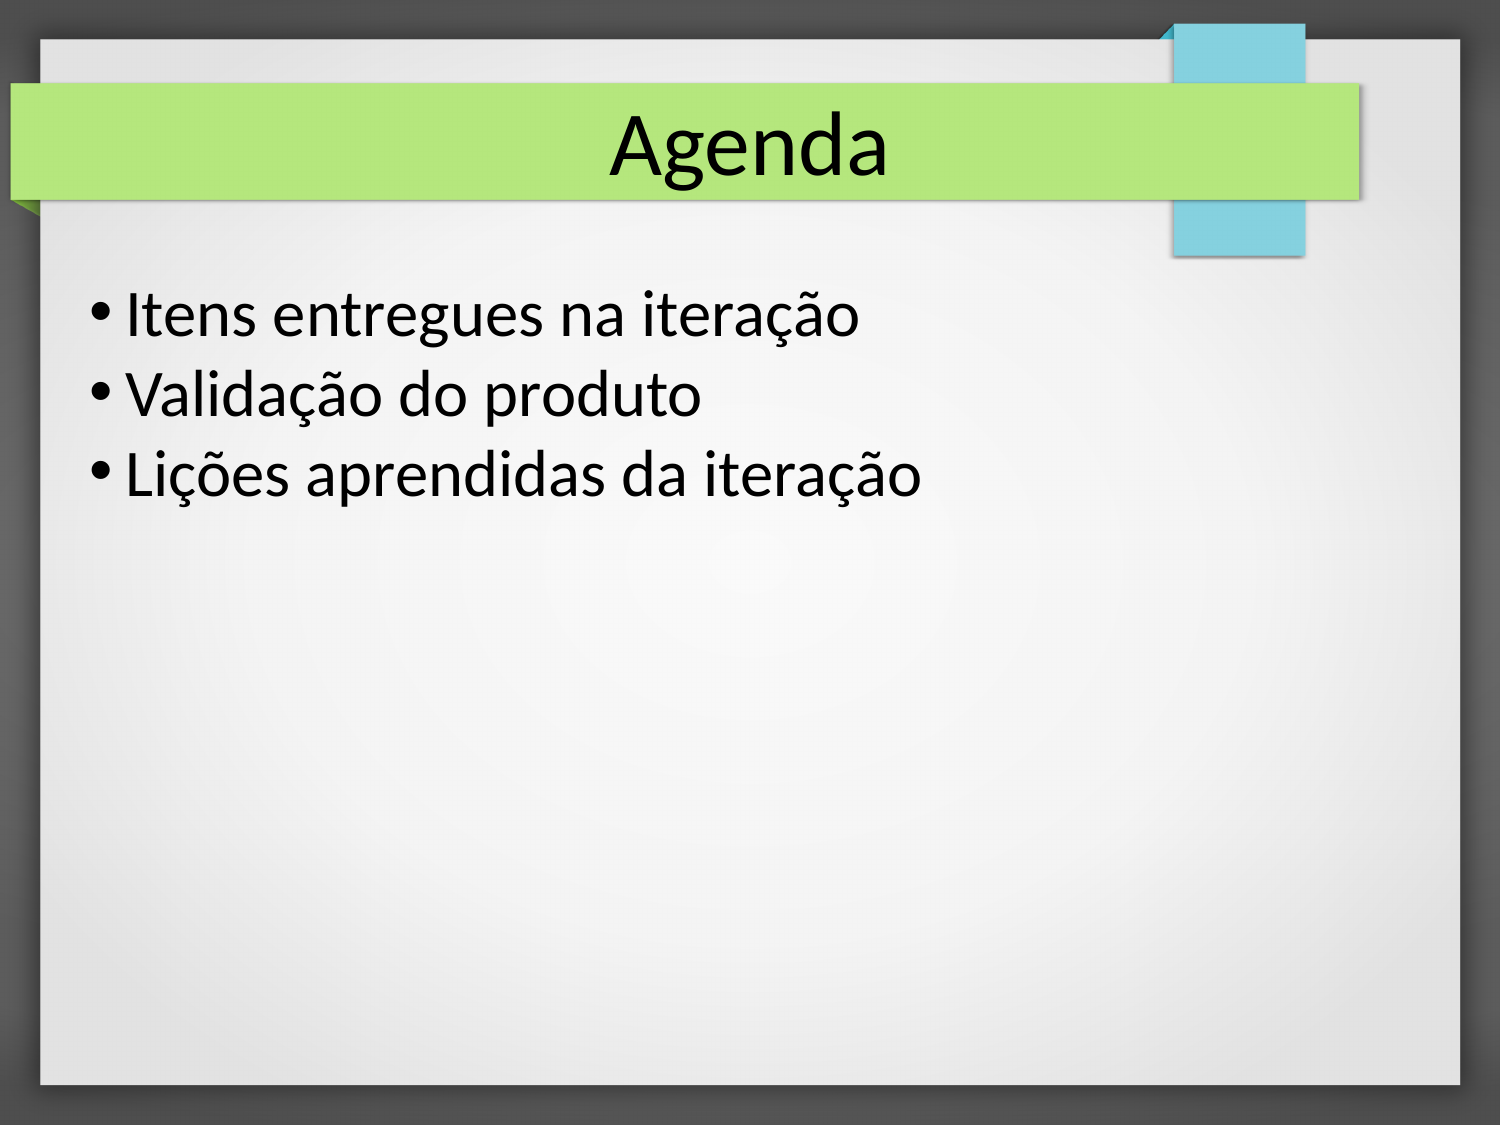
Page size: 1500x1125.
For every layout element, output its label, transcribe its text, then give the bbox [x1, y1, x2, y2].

picture [0, 0, 1500, 1125]
text_box Itens entregues na iteração Validação do produto Lições aprendidas da iteração [75, 262, 1425, 1005]
text_box Agenda [75, 45, 1425, 233]
